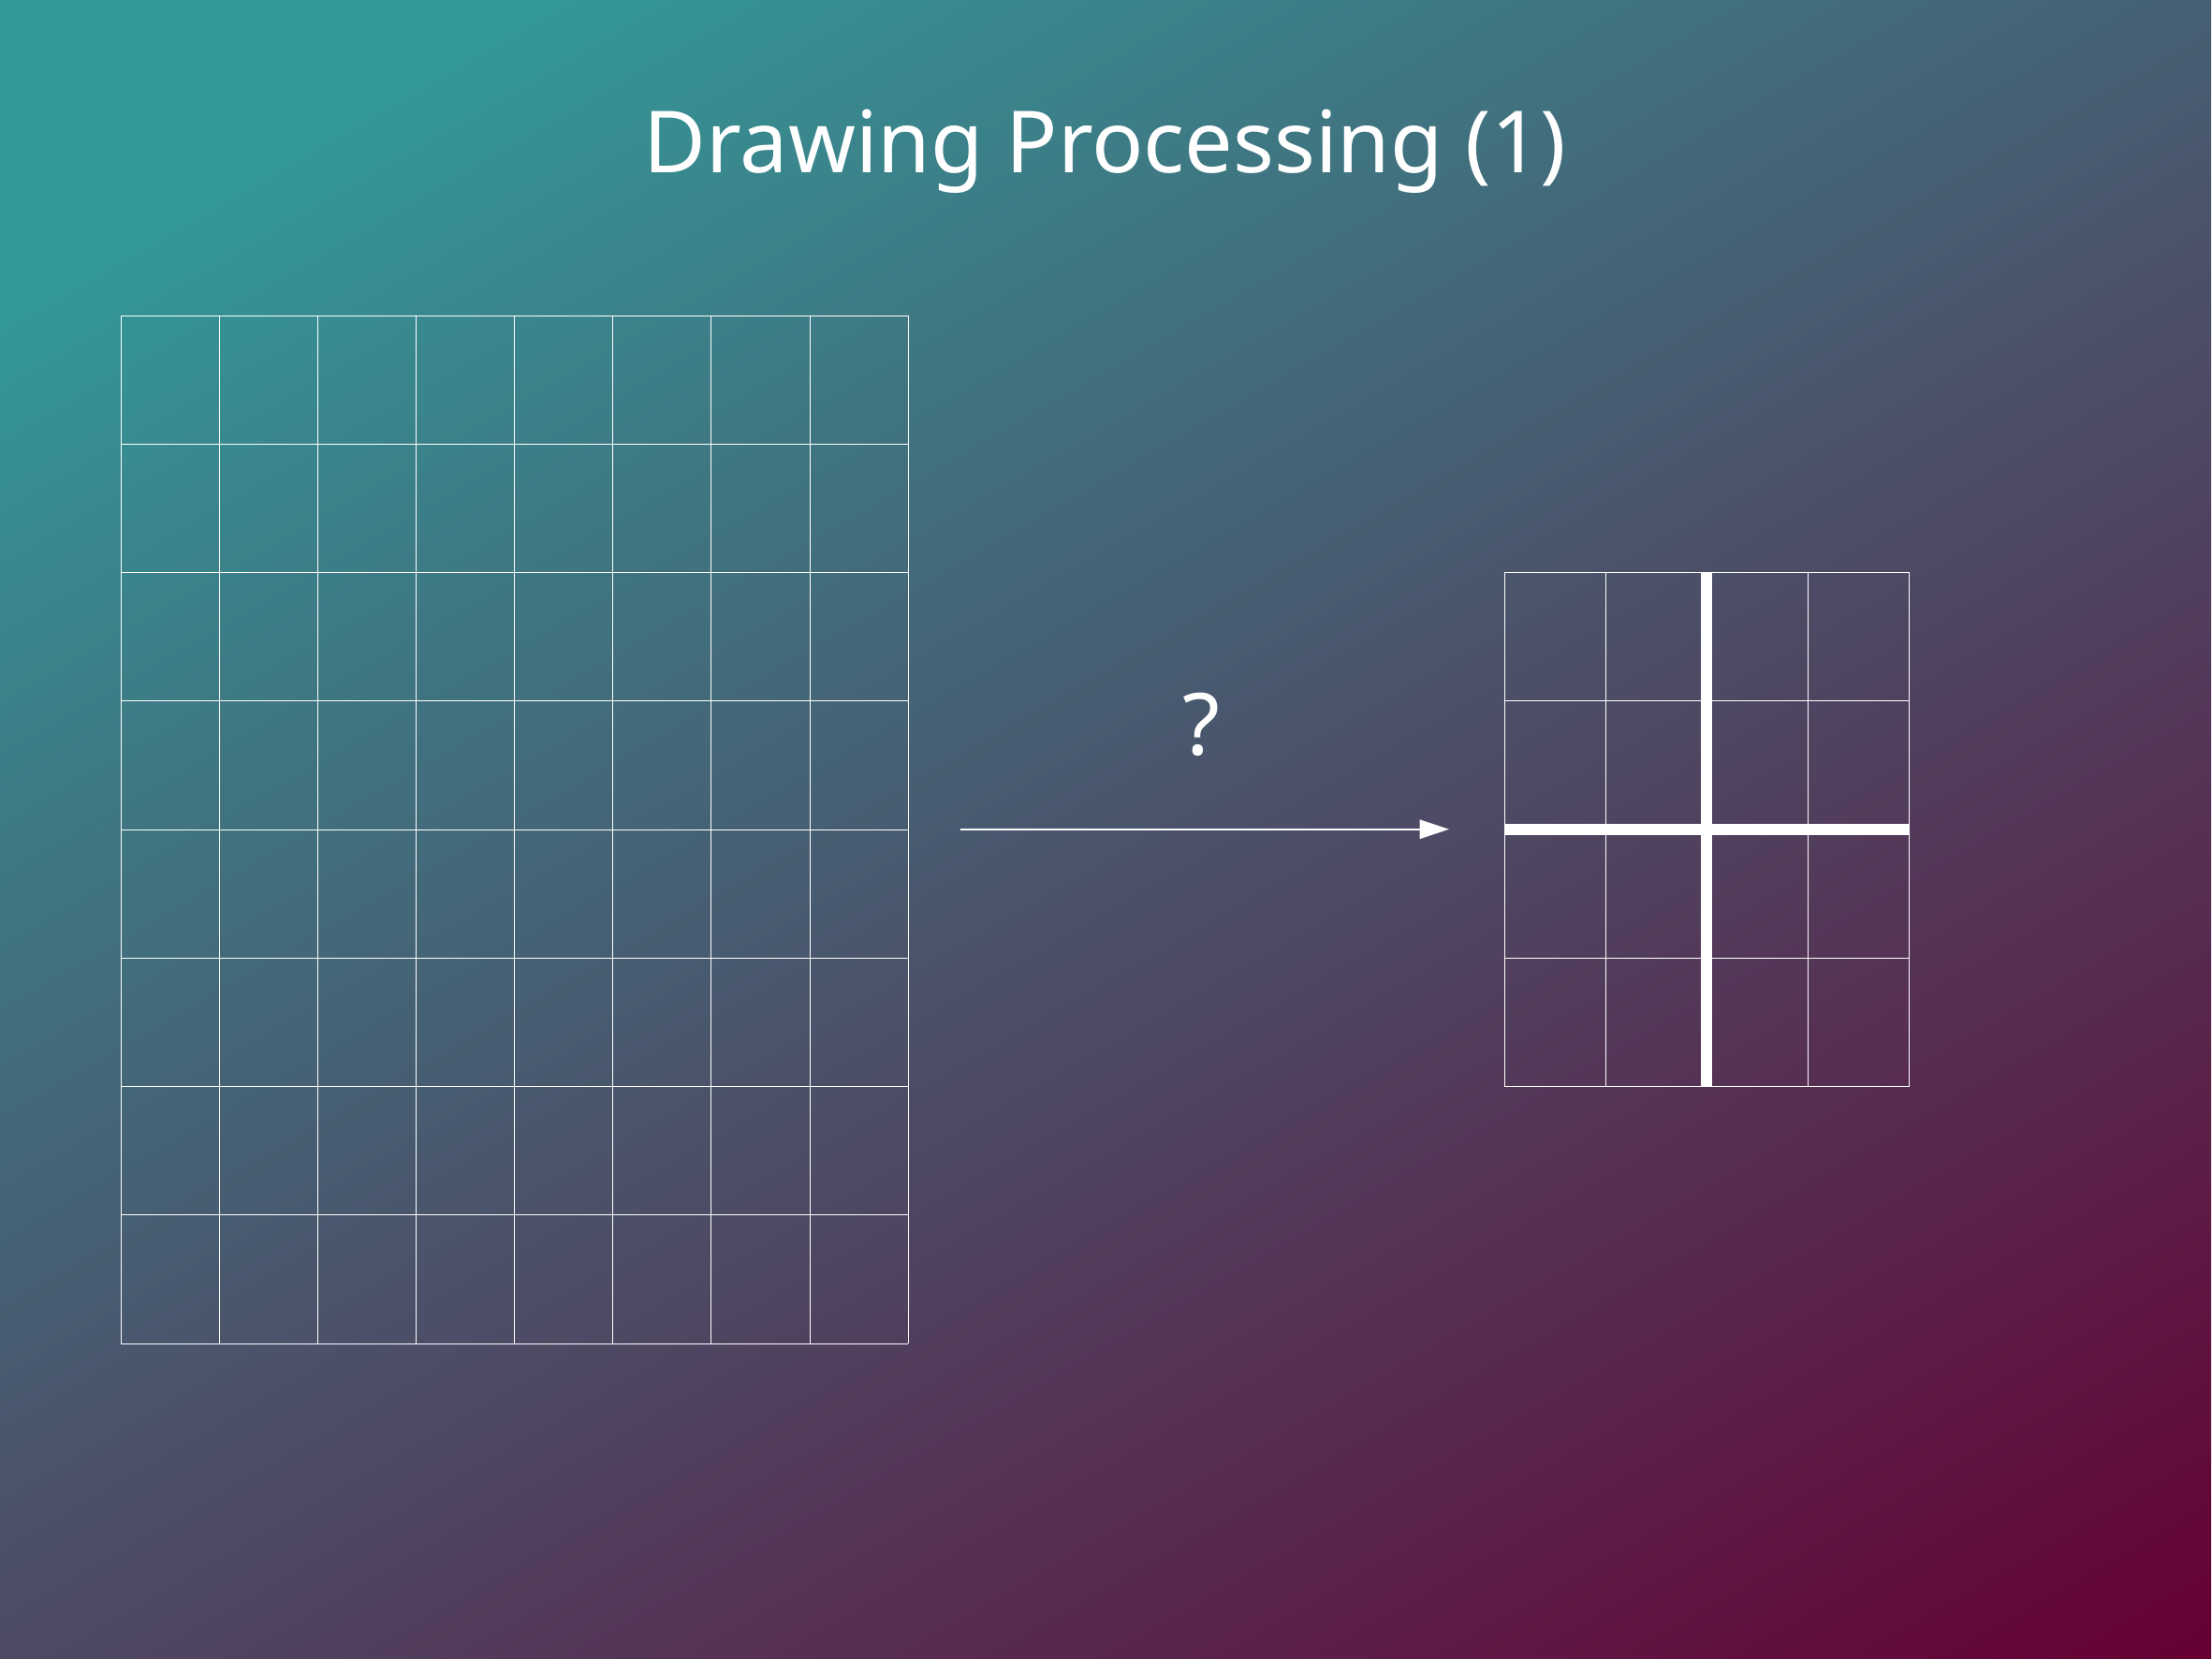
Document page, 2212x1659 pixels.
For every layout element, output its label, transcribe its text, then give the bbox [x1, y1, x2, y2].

table_cell [220, 573, 317, 700]
table_cell [811, 573, 908, 700]
table_cell [220, 1087, 317, 1214]
table_cell [515, 573, 612, 700]
table_cell [1505, 701, 1605, 824]
table_header [613, 316, 710, 444]
table_cell [1712, 701, 1808, 824]
table_cell [515, 1087, 612, 1214]
table_cell [417, 445, 514, 572]
table_cell [417, 959, 514, 1086]
table_cell [711, 830, 810, 958]
table_cell [1606, 959, 1701, 1086]
table_cell [318, 1215, 416, 1343]
text_box Drawing Processing (1) [630, 66, 1581, 213]
table_cell [1606, 701, 1701, 824]
table_cell [220, 959, 317, 1086]
table_cell [220, 701, 317, 830]
table_header [811, 316, 908, 444]
table_header [515, 316, 612, 444]
table_cell [811, 445, 908, 572]
table_cell [711, 1087, 810, 1214]
table_cell [318, 701, 416, 830]
table_cell [613, 573, 710, 700]
table_cell [613, 701, 710, 830]
table_header [1809, 573, 1909, 700]
table_cell [1505, 835, 1605, 958]
table_cell [515, 701, 612, 830]
table_cell [811, 1215, 908, 1343]
table_cell [1606, 835, 1701, 958]
table_cell [811, 701, 908, 830]
table_header [1606, 573, 1701, 700]
table_cell [711, 959, 810, 1086]
table_cell [318, 830, 416, 958]
table_cell [811, 1087, 908, 1214]
table_cell [417, 1215, 514, 1343]
table_cell [122, 445, 219, 572]
table_cell [417, 573, 514, 700]
table_cell [417, 1087, 514, 1214]
table_cell [515, 959, 612, 1086]
table_cell [220, 445, 317, 572]
table_cell [318, 573, 416, 700]
table_header [318, 316, 416, 444]
table_cell [318, 445, 416, 572]
table_cell [220, 830, 317, 958]
table_cell [613, 830, 710, 958]
table_cell [515, 445, 612, 572]
table_cell [318, 1087, 416, 1214]
table_header [1505, 573, 1605, 700]
table_cell [220, 1215, 317, 1343]
table_cell [122, 701, 219, 830]
table_header [122, 316, 219, 444]
table_cell [613, 445, 710, 572]
table_cell [515, 830, 612, 958]
table_cell [122, 959, 219, 1086]
table_cell [122, 1087, 219, 1214]
table_cell [811, 830, 908, 958]
table_cell [1505, 959, 1605, 1086]
table_header [417, 316, 514, 444]
table_cell [318, 959, 416, 1086]
table_cell [1809, 701, 1909, 824]
table_cell [122, 573, 219, 700]
table_cell [613, 959, 710, 1086]
table_cell [811, 959, 908, 1086]
table_cell [711, 573, 810, 700]
table_cell [613, 1215, 710, 1343]
table_cell [122, 830, 219, 958]
table_cell [1809, 959, 1909, 1086]
table_header [220, 316, 317, 444]
table_header [711, 316, 810, 444]
table_cell [1809, 835, 1909, 958]
table_cell [417, 701, 514, 830]
table_header [1712, 573, 1808, 700]
table_cell [1712, 835, 1808, 958]
table_cell [613, 1087, 710, 1214]
table_cell [711, 445, 810, 572]
table_cell [711, 701, 810, 830]
table_cell [711, 1215, 810, 1343]
table_cell [417, 830, 514, 958]
table_cell [122, 1215, 219, 1343]
text_box ? [1151, 647, 1252, 796]
table_cell [1712, 959, 1808, 1086]
table_cell [515, 1215, 612, 1343]
